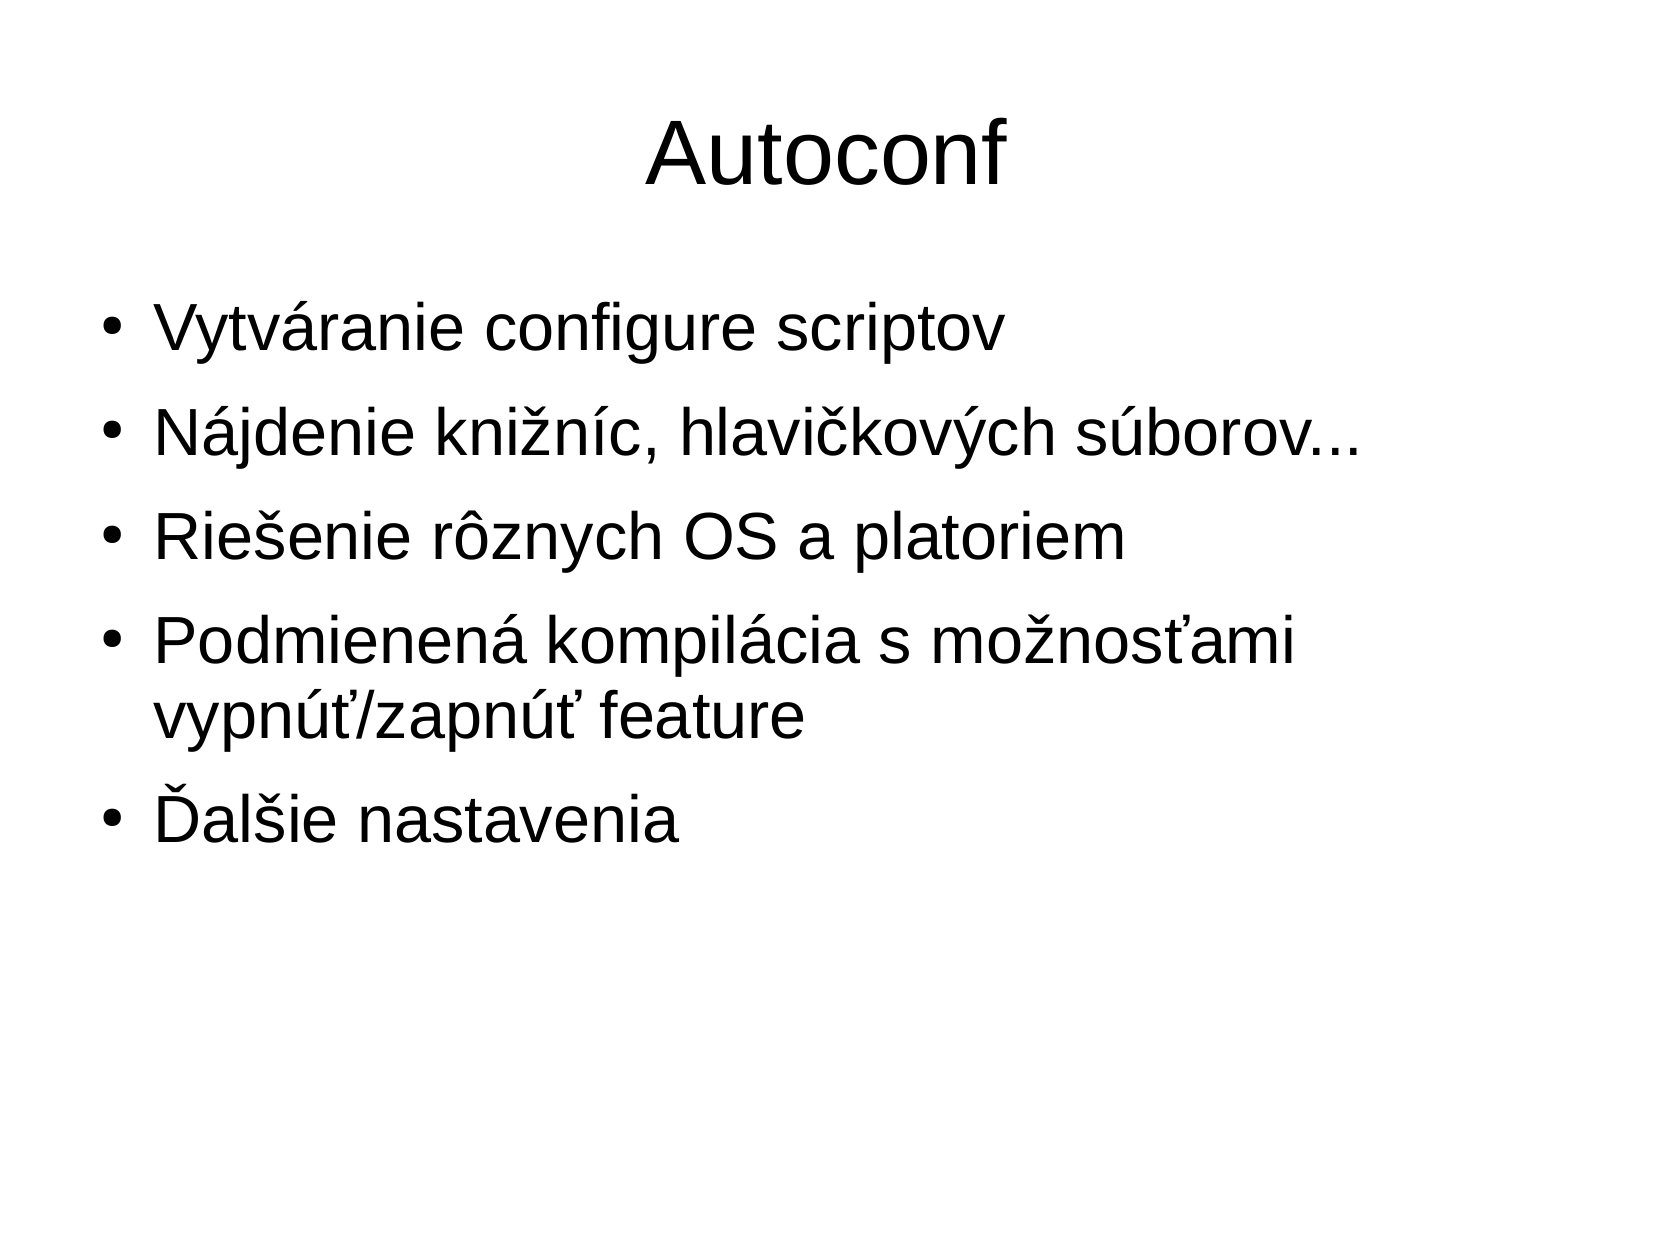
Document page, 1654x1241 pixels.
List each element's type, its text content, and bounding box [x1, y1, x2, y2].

list Vytváranie configure scriptov Nájdenie knižníc, hlavičkových súborov... Riešenie rôznych OS a platoriem Podmienená kompilácia s možnosťami vypnúť/zapnúť feature Ďalšie nastavenia [82, 290, 1538, 1010]
title Autoconf [82, 49, 1571, 257]
